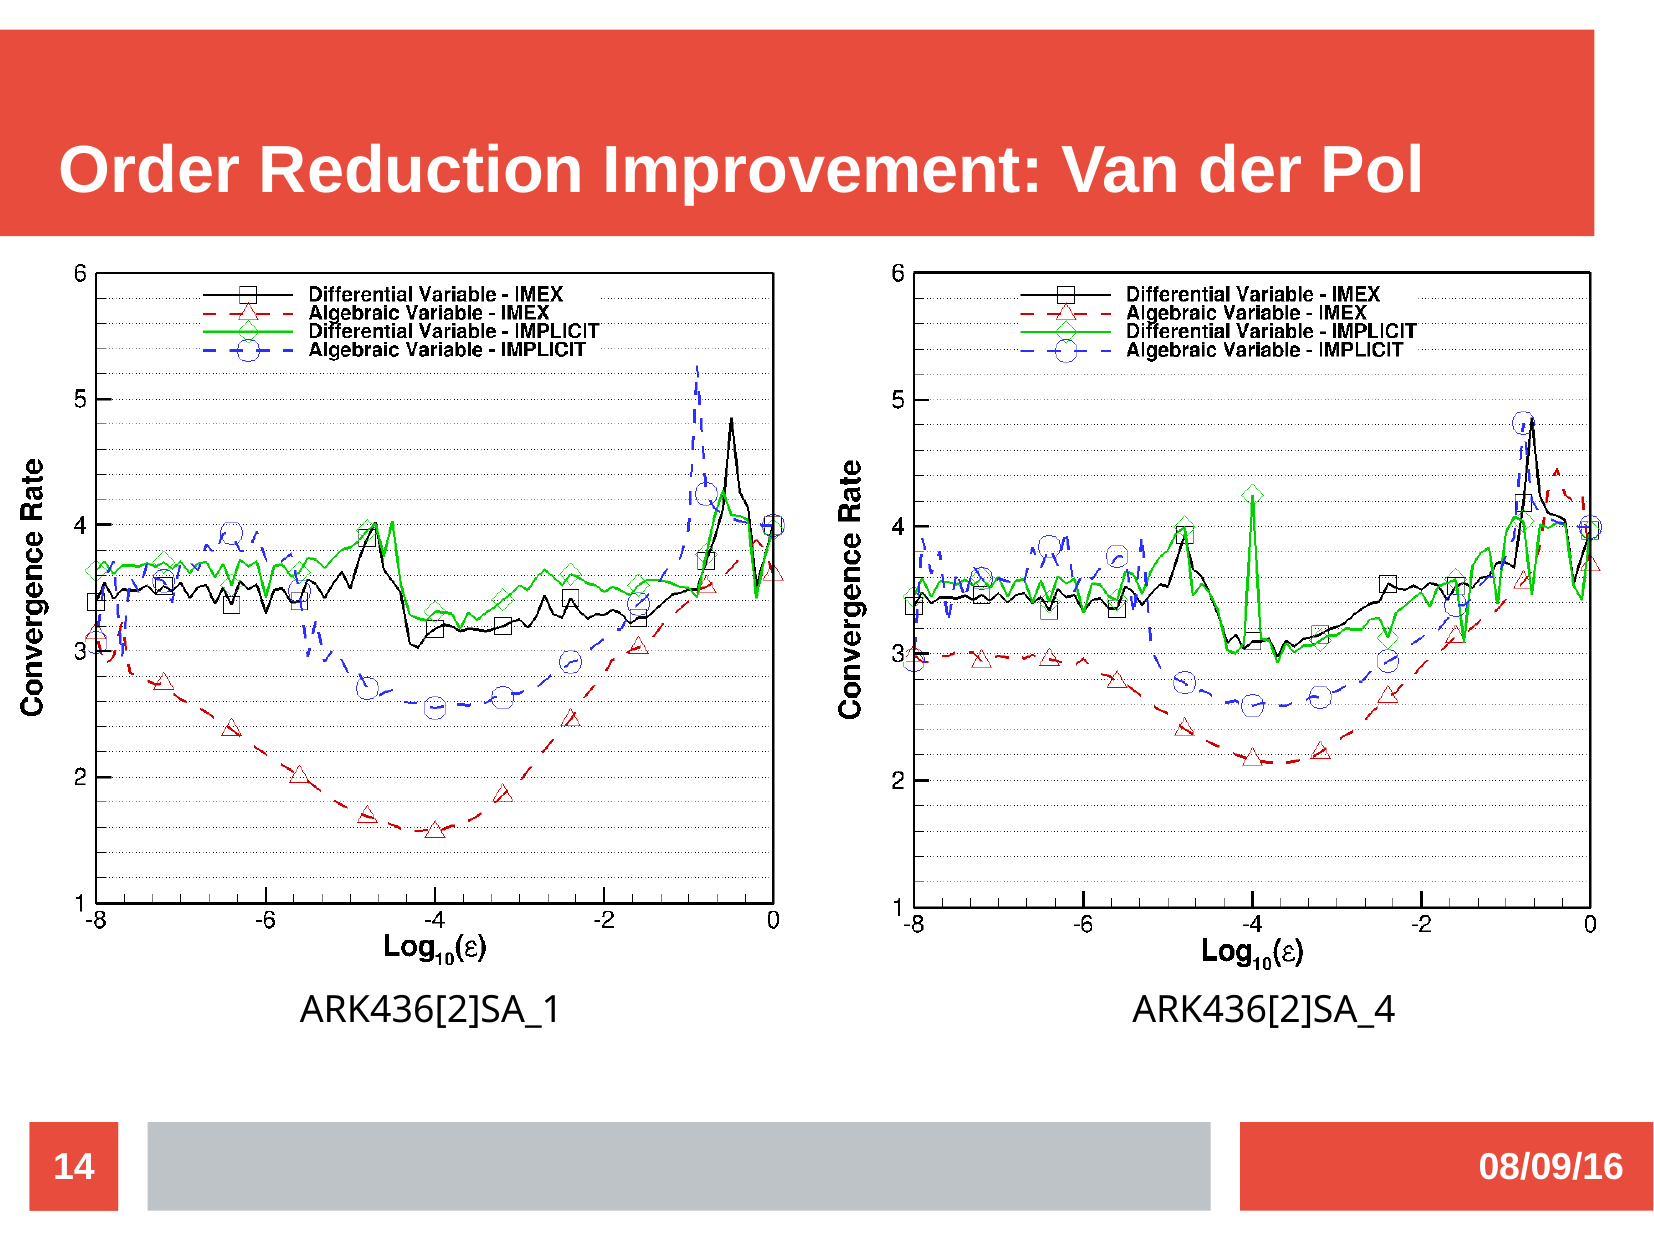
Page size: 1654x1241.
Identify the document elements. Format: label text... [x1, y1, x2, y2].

picture [15, 255, 796, 980]
title Order Reduction Improvement: Van der Pol [59, 59, 1595, 207]
text_box ARK436[2]SA_4 [1117, 975, 1433, 1038]
text_box ARK436[2]SA_1 [285, 975, 554, 1038]
picture [825, 255, 1606, 980]
